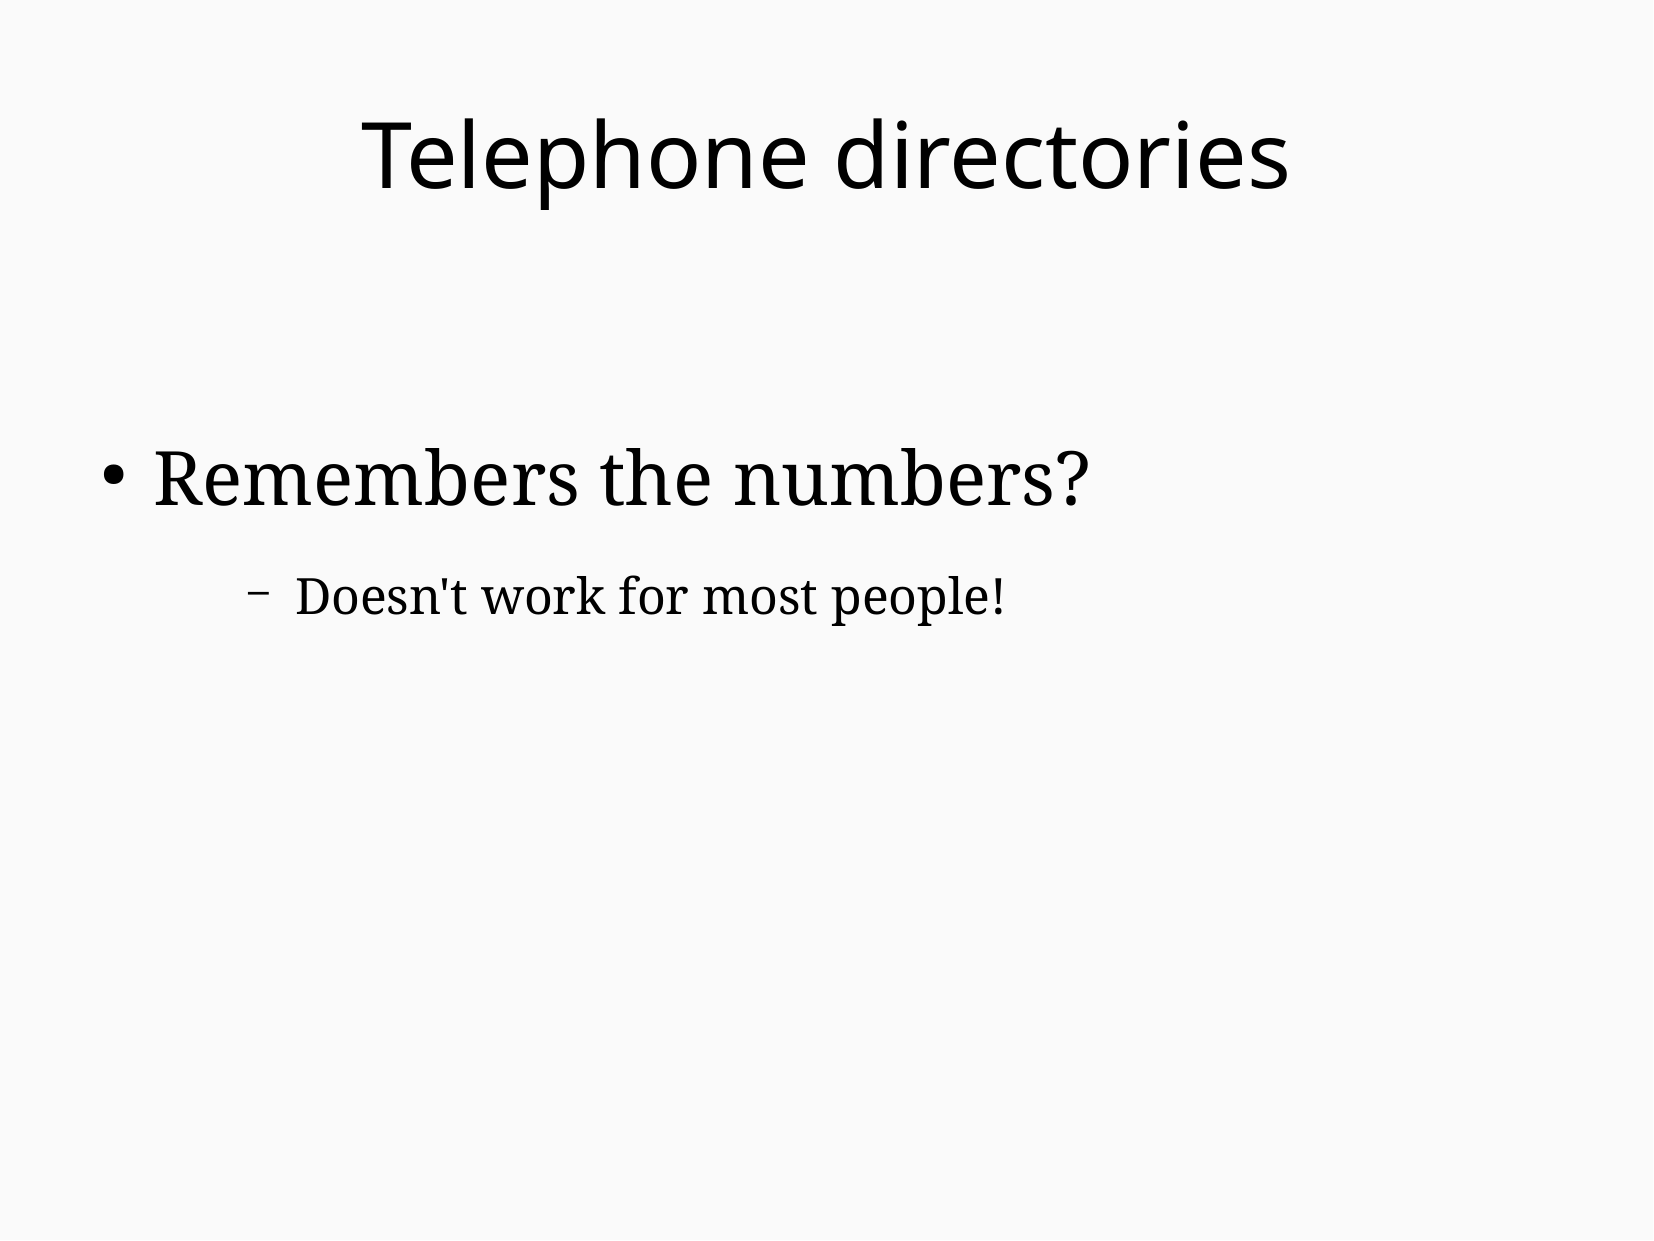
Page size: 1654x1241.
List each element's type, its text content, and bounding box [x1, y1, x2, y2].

title Telephone directories [82, 49, 1571, 257]
list Remembers the numbers? Doesn't work for most people! [82, 290, 1571, 1010]
